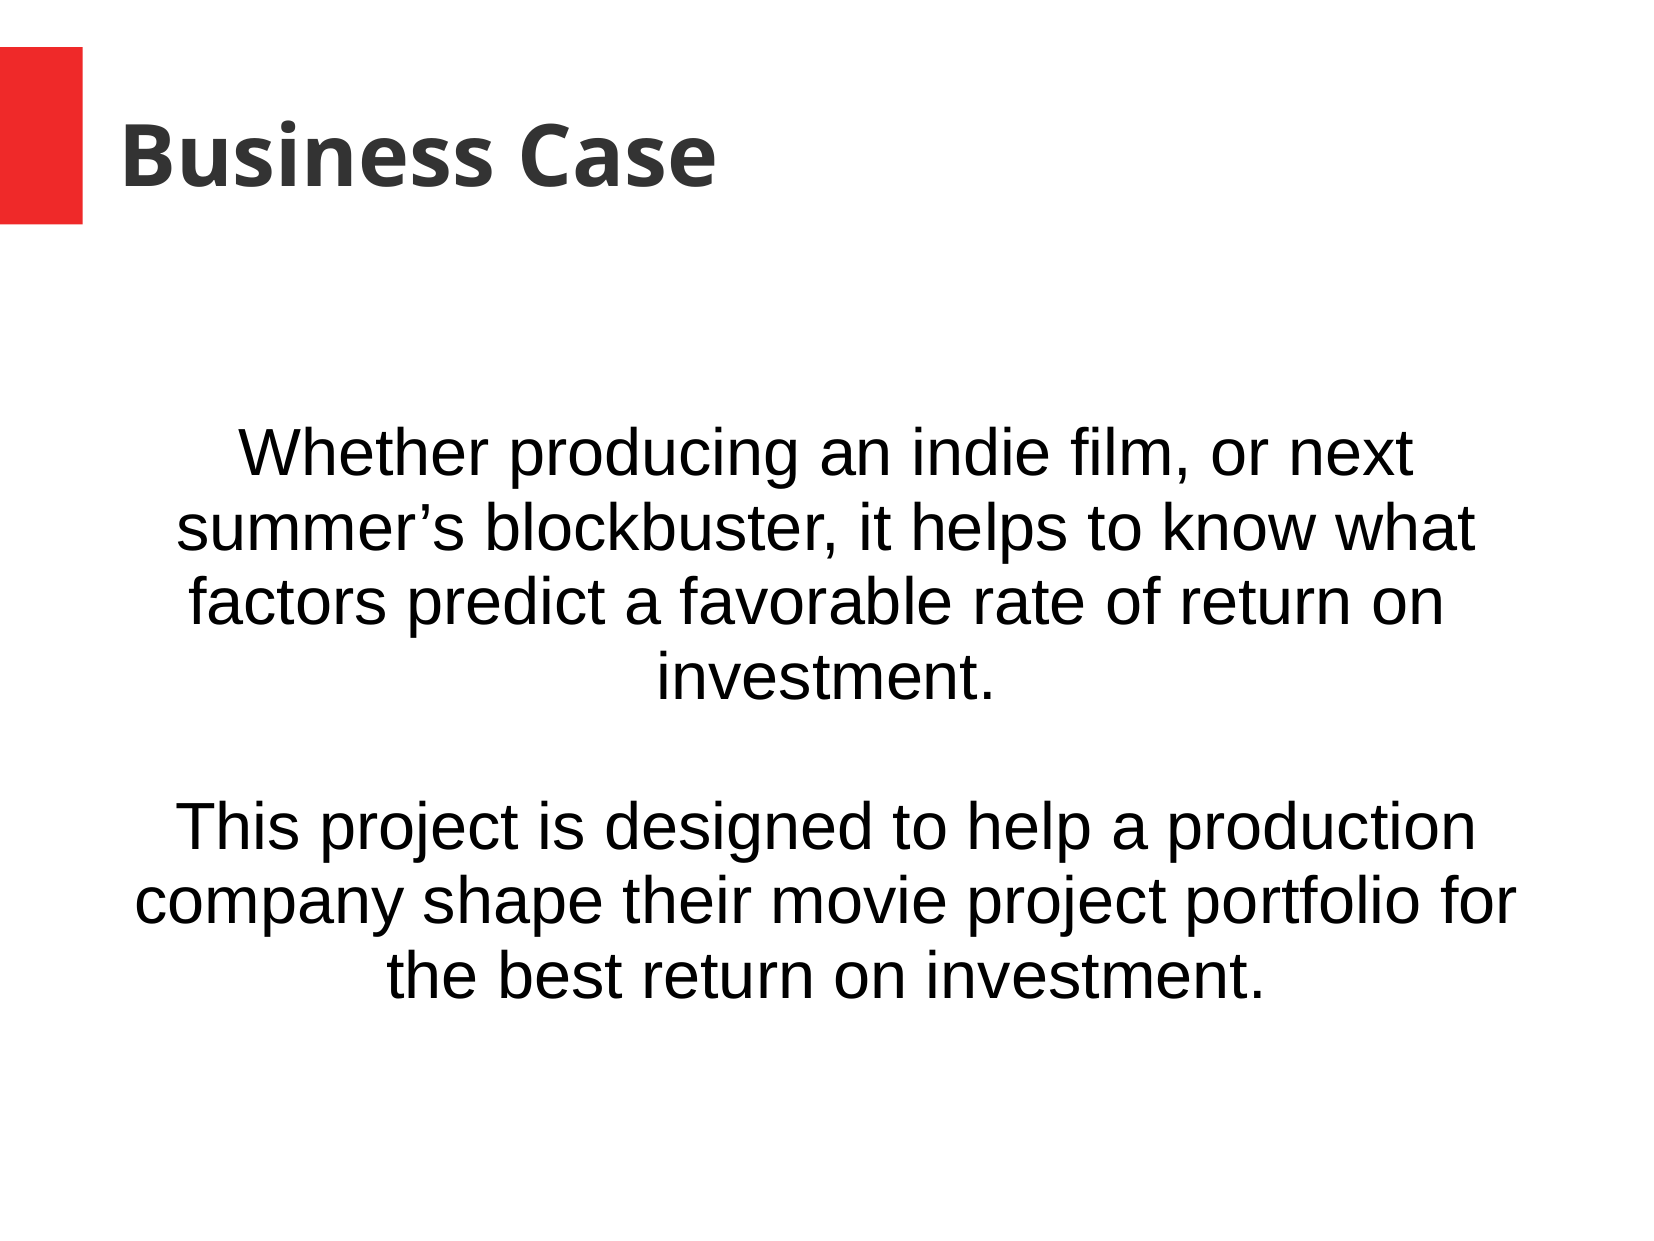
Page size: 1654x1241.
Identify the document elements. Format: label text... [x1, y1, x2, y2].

title Business Case [118, 49, 1571, 257]
subtitle Whether producing an indie film, or next summer’s blockbuster, it helps to know what factors predict a favorable rate of return on investment. This project is designed to help a production company shape their movie project portfolio for the best return on investment. [118, 354, 1536, 1074]
